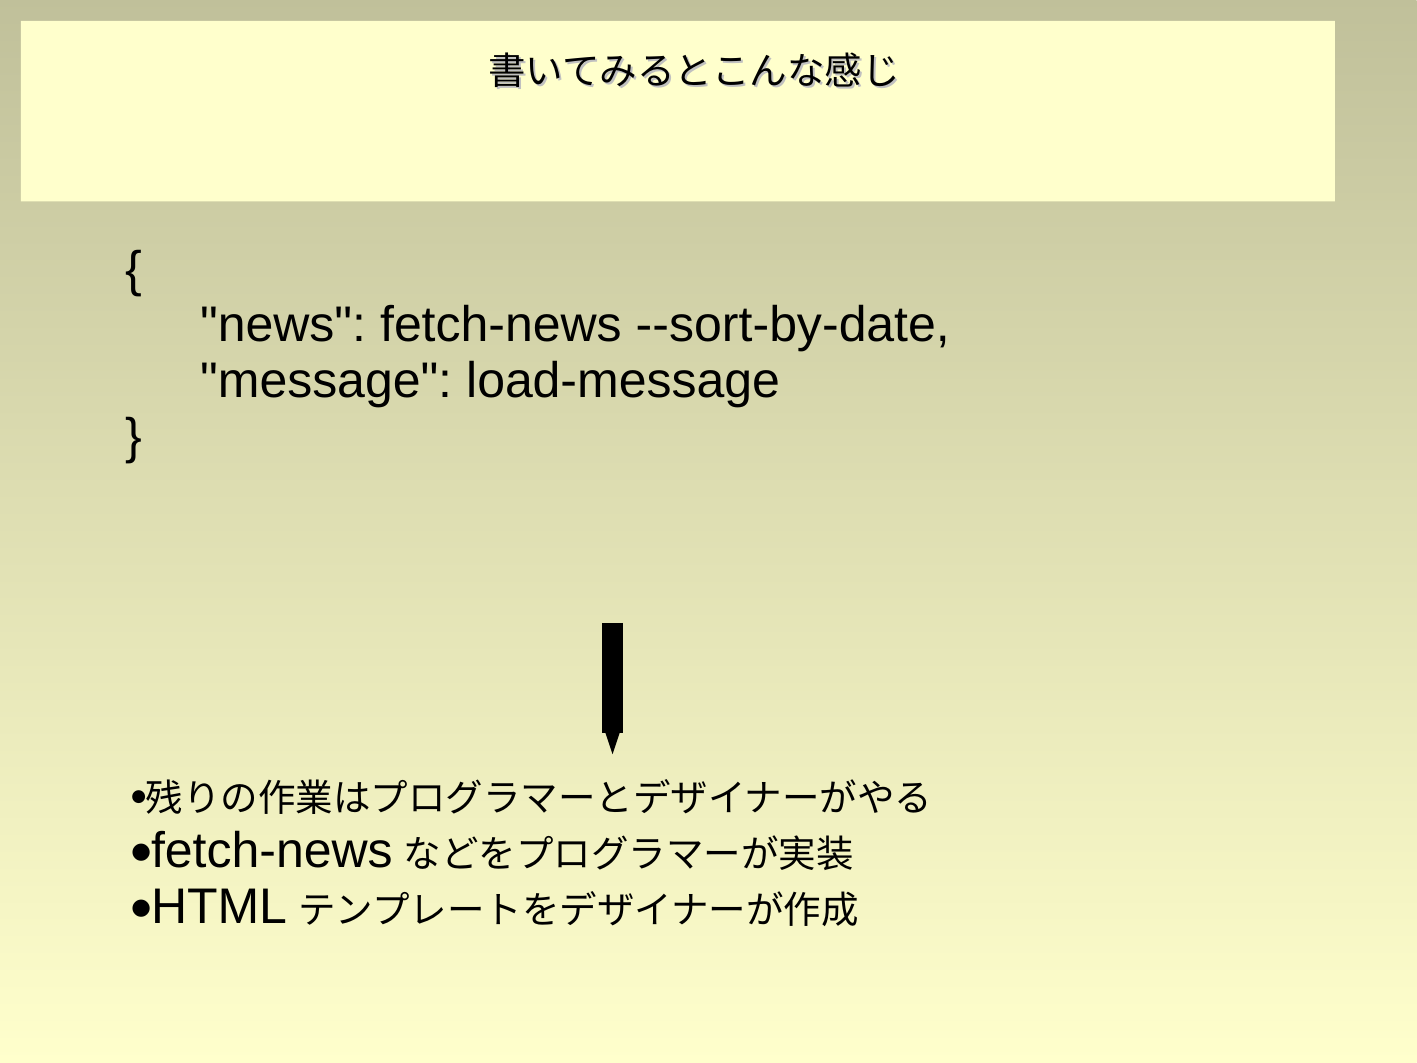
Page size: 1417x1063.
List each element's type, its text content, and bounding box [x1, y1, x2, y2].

text_box [20, 20, 1335, 202]
text_box { "news": fetch-news --sort-by-date, "message": load-message } [110, 233, 1205, 598]
text_box 書いてみるとこんな感じ [22, 33, 1365, 180]
text_box 残りの作業はプログラマーとデザイナーがやる fetch-newsなどをプログラマーが実装 HTMLテンプレートをデザイナーが作成 [116, 760, 1246, 1023]
